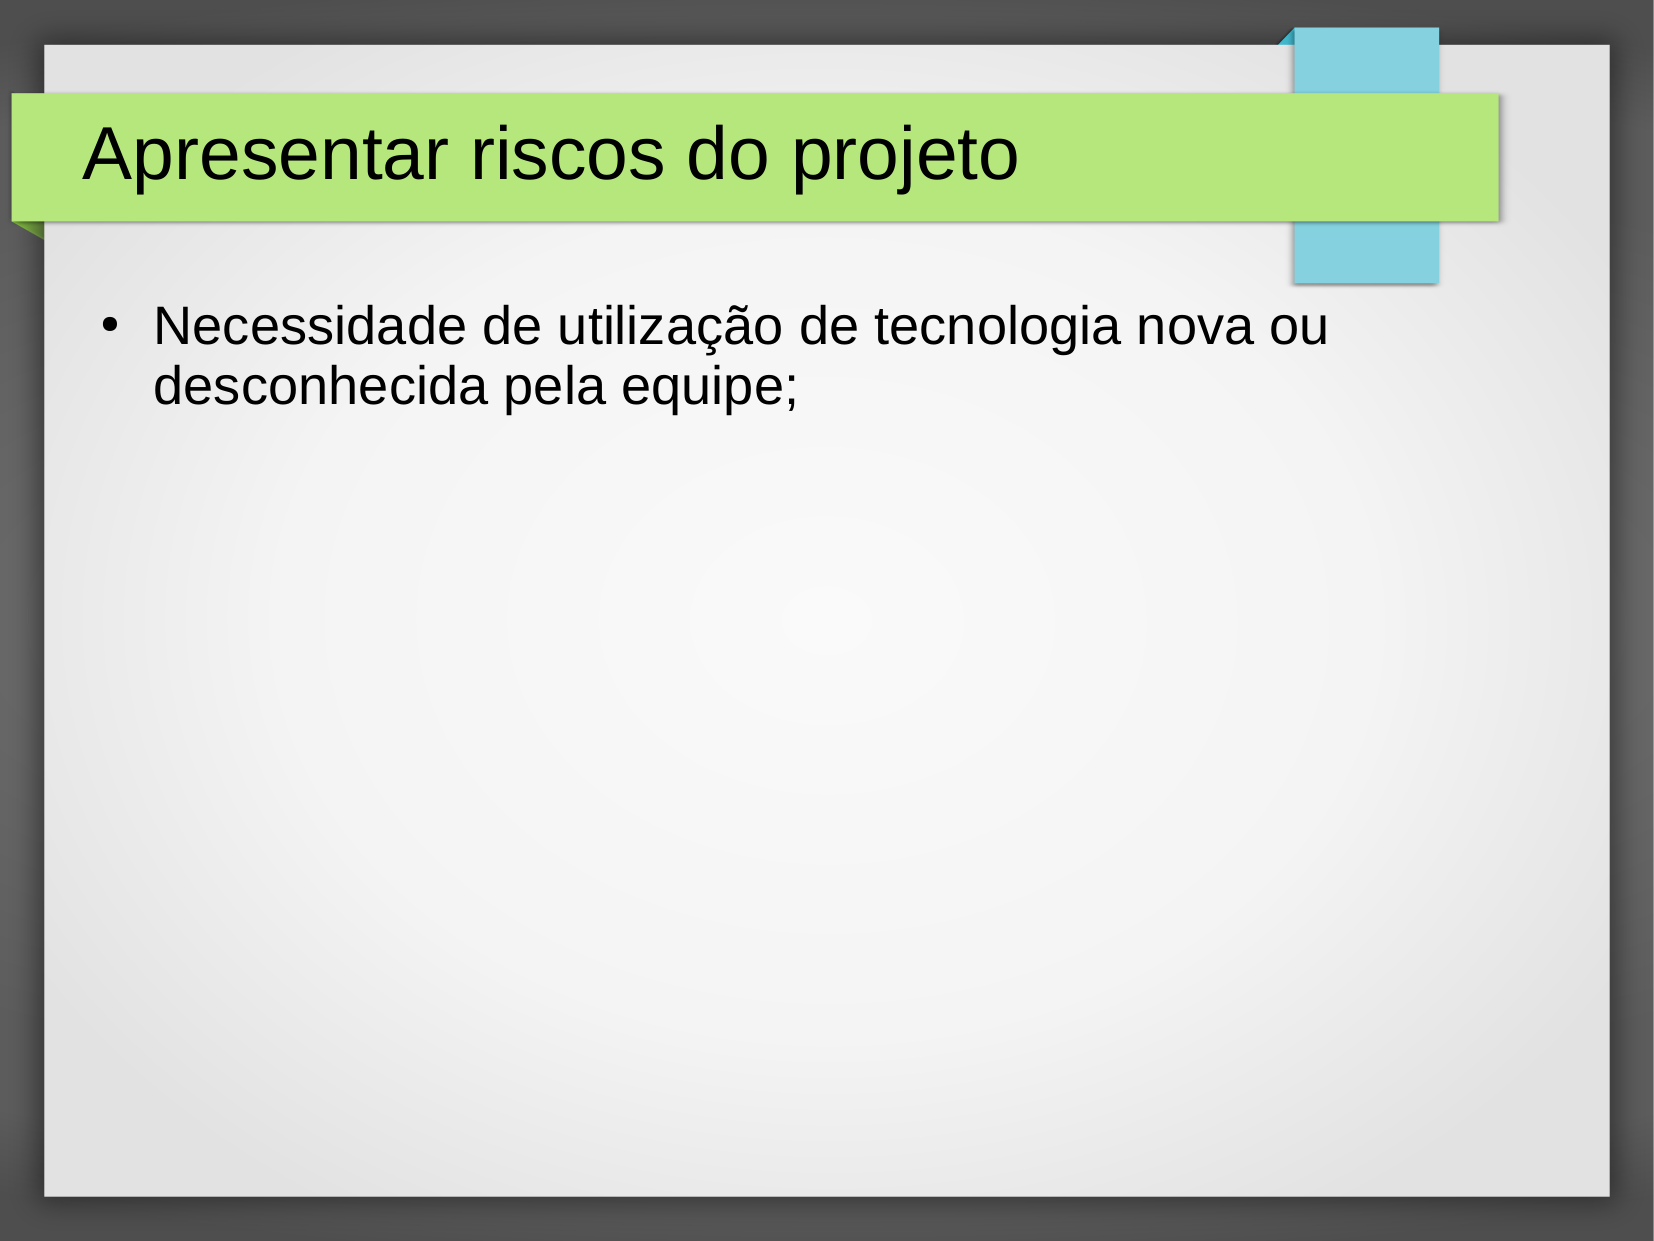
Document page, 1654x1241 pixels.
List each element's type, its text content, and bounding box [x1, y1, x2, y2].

list Necessidade de utilização de tecnologia nova ou desconhecida pela equipe; [82, 295, 1571, 1015]
picture [0, 0, 1654, 1241]
title Apresentar riscos do projeto [82, 94, 1264, 213]
